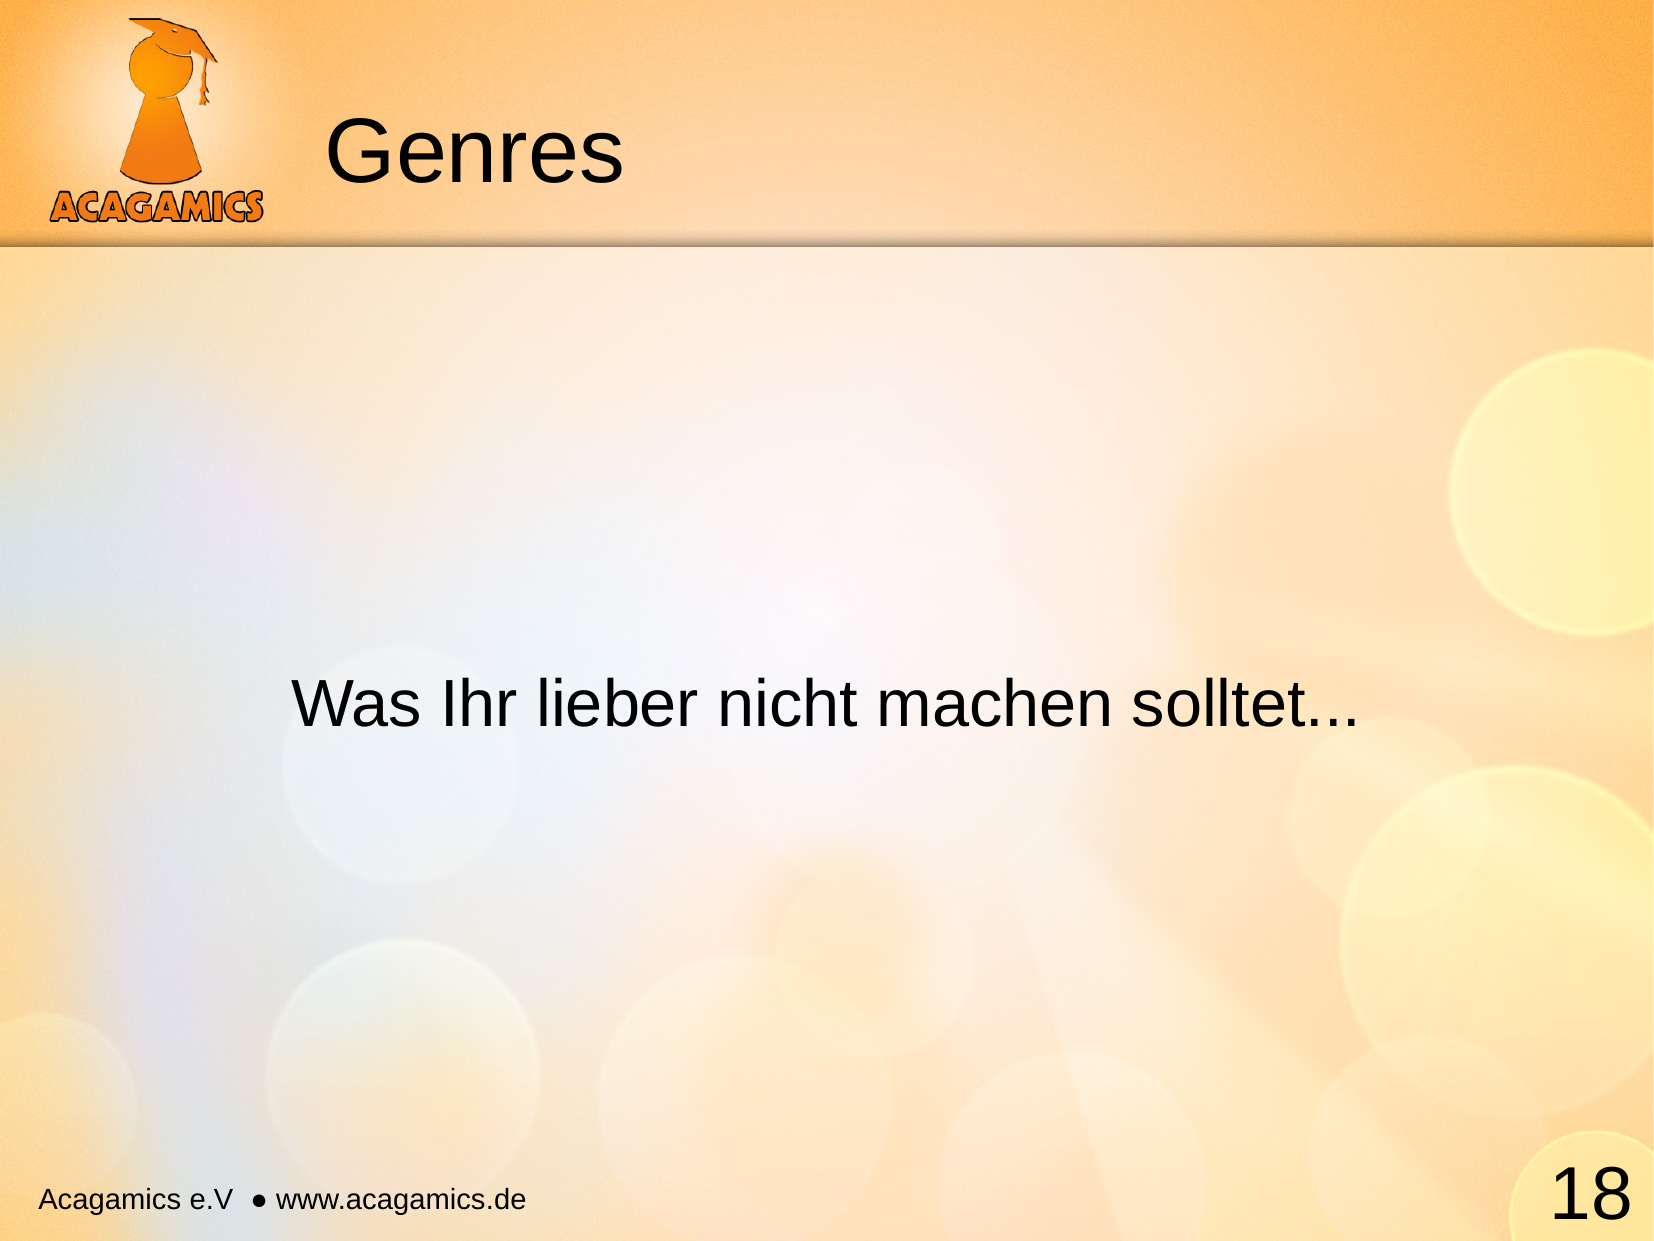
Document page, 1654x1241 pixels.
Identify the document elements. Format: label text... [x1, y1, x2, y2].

title Genres [324, 76, 1571, 216]
subtitle Was Ihr lieber nicht machen solltet... [82, 290, 1571, 1109]
text_box [1517, 1151, 1654, 1241]
